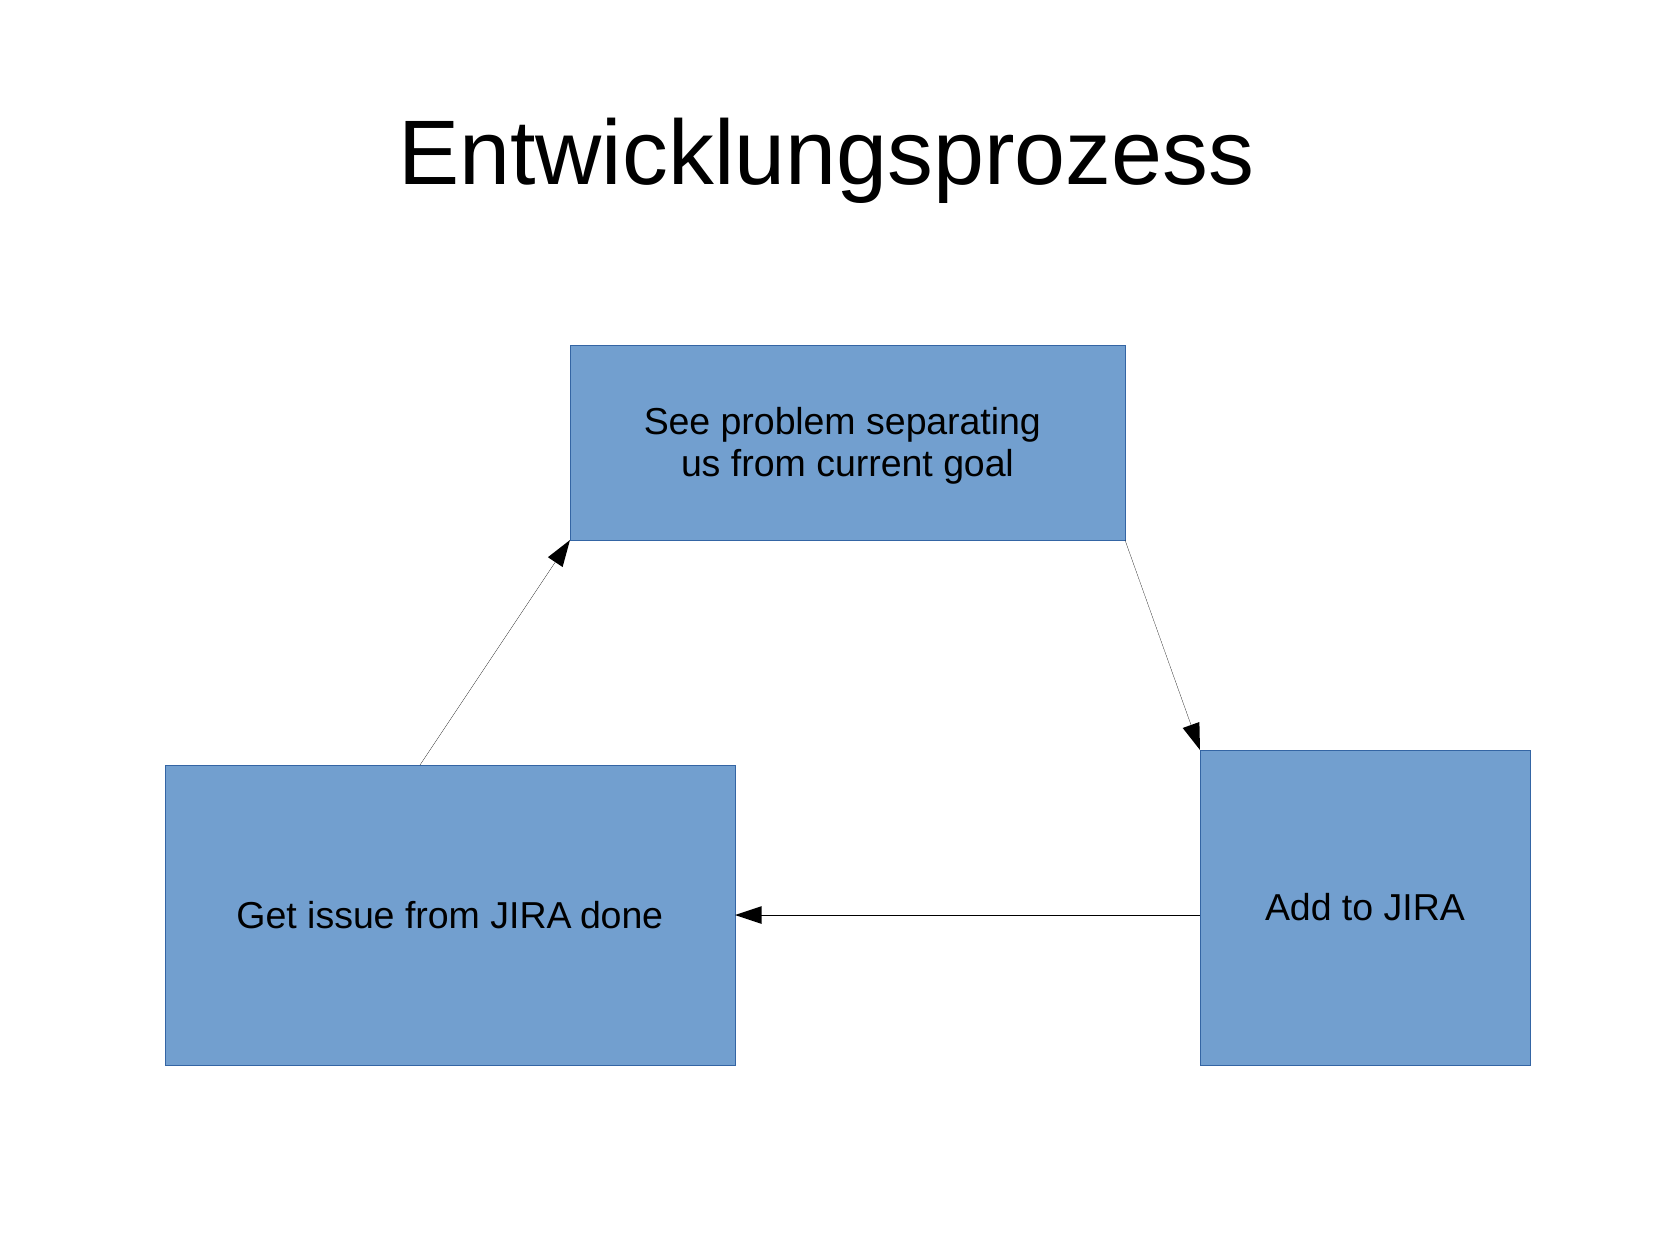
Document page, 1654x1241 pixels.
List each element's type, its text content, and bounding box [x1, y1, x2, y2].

text_box Get issue from JIRA done [165, 765, 736, 1066]
text_box See problem separating us from current goal [570, 345, 1126, 541]
text_box Add to JIRA [1200, 750, 1531, 1066]
title Entwicklungsprozess [82, 49, 1571, 257]
